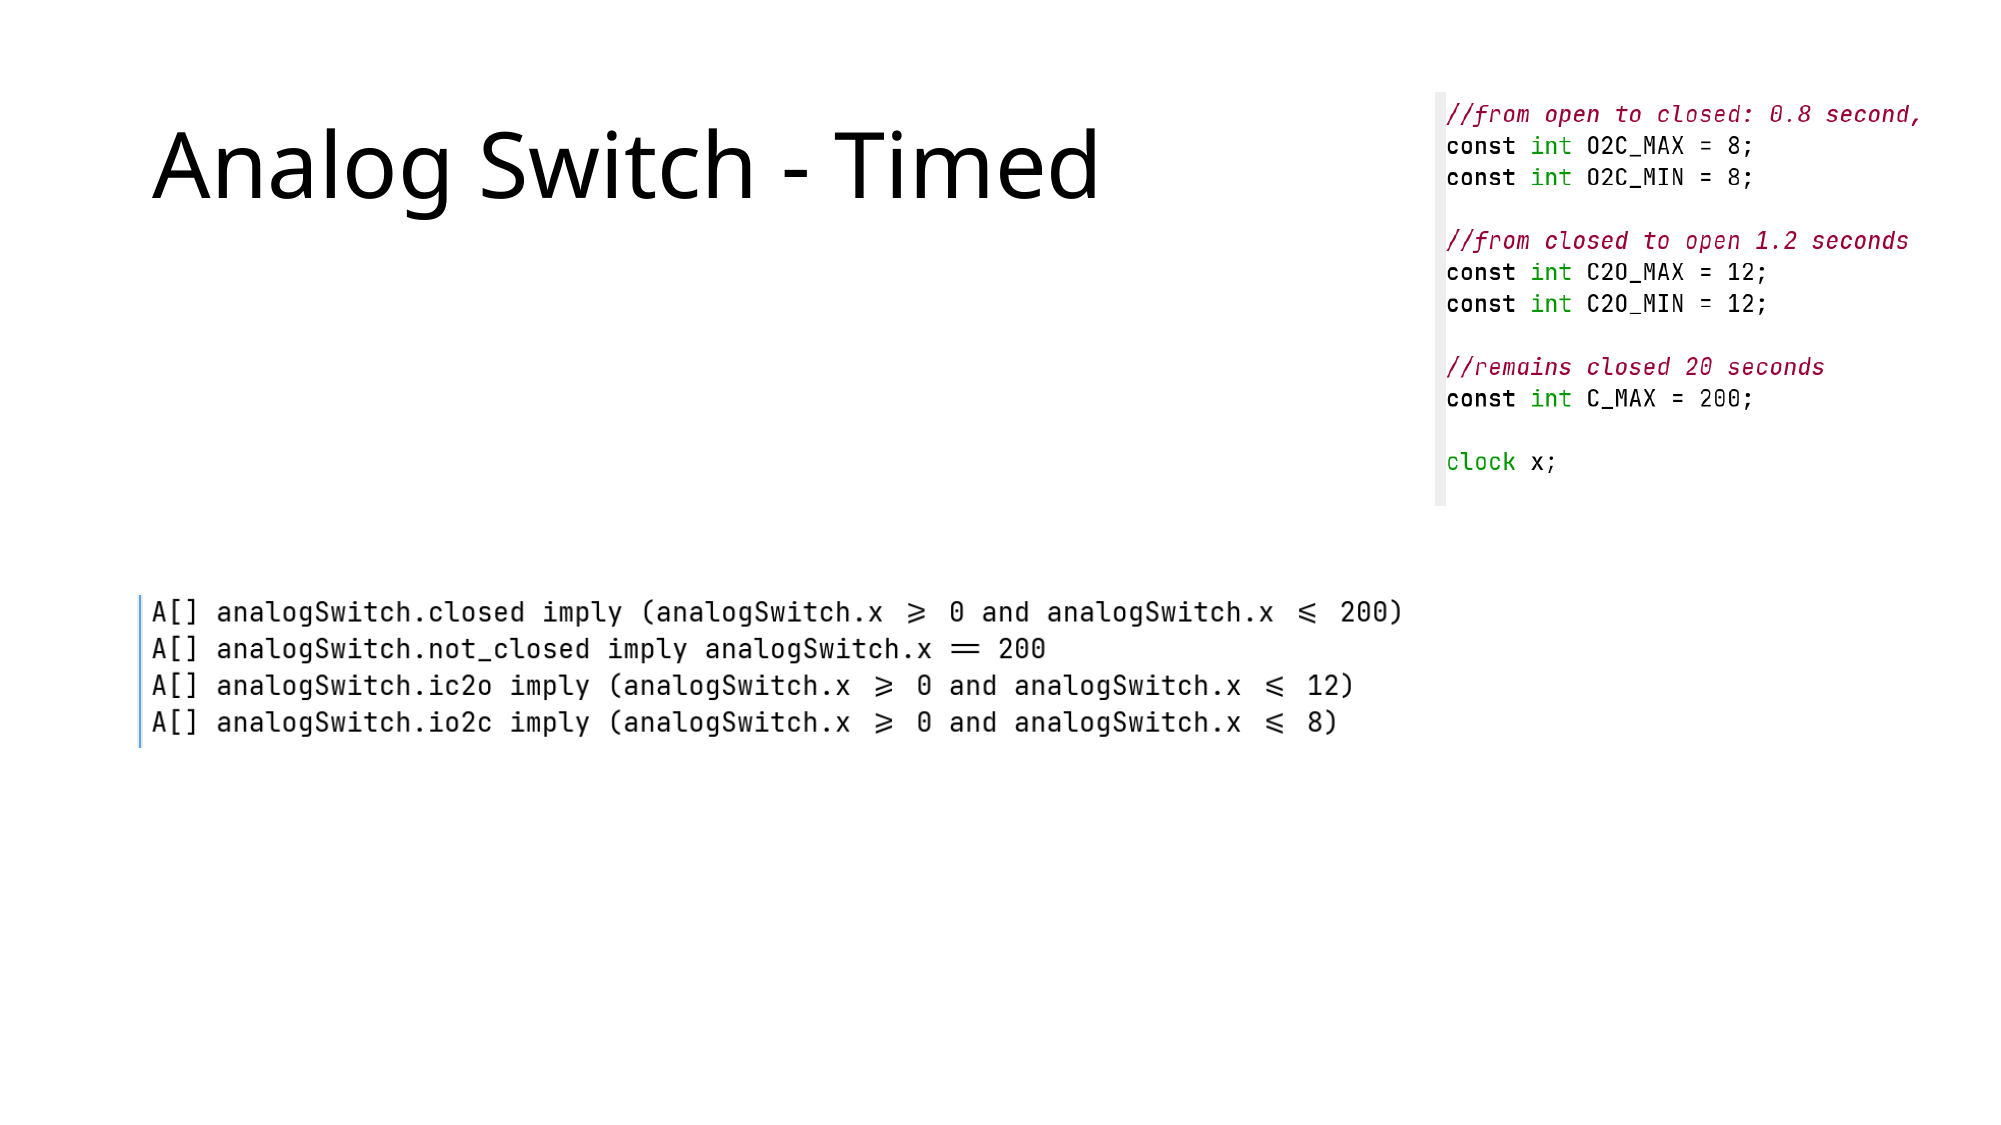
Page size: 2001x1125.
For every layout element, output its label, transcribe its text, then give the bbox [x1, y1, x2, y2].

picture [137, 595, 1413, 748]
picture [1435, 92, 1955, 506]
title Analog Switch - Timed [137, 59, 1863, 278]
